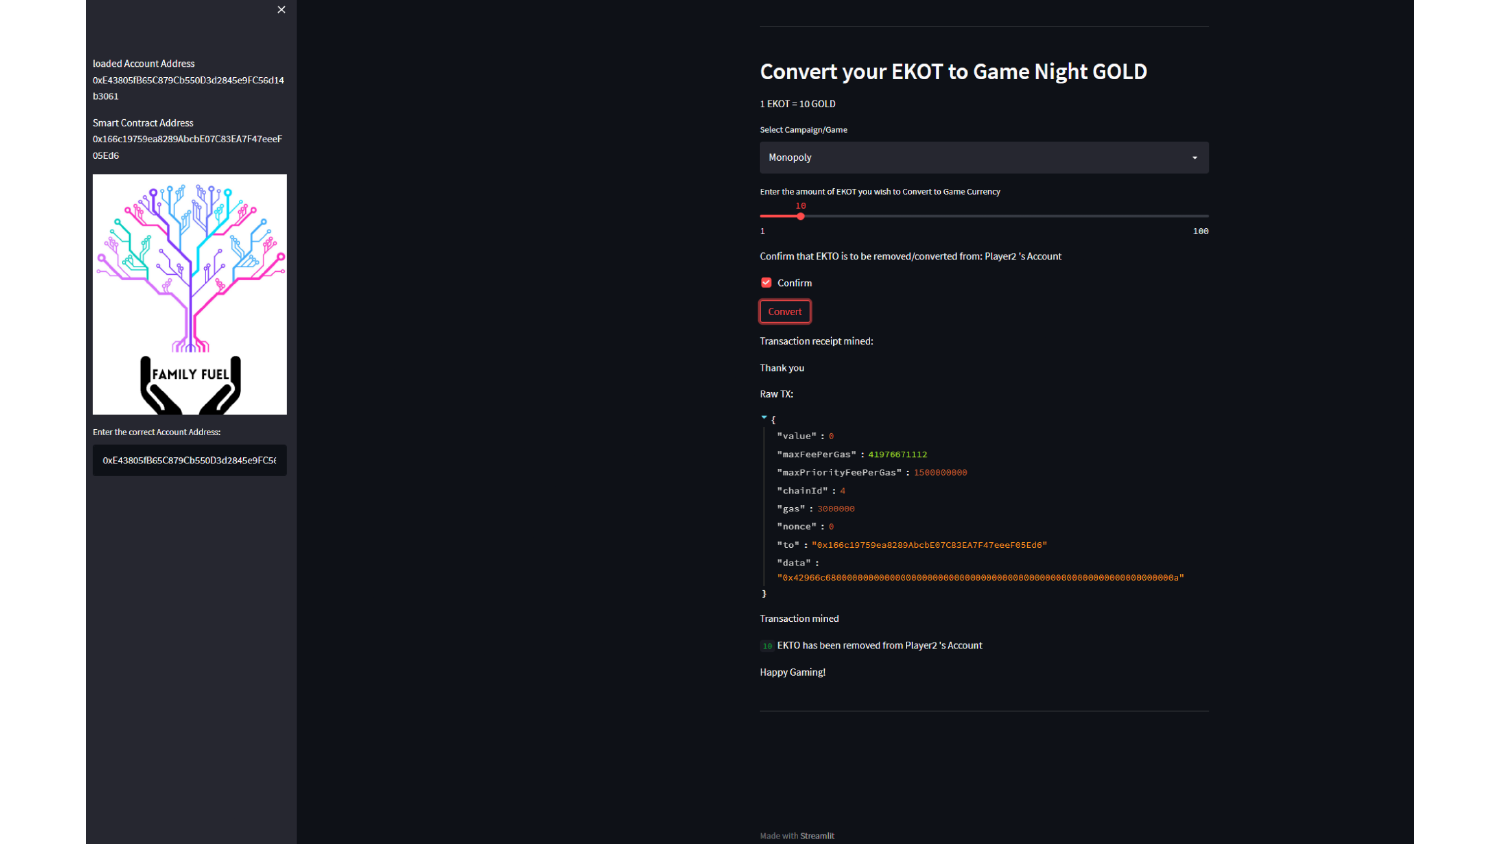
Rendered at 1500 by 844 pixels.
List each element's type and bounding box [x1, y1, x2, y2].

picture [86, 0, 1414, 844]
